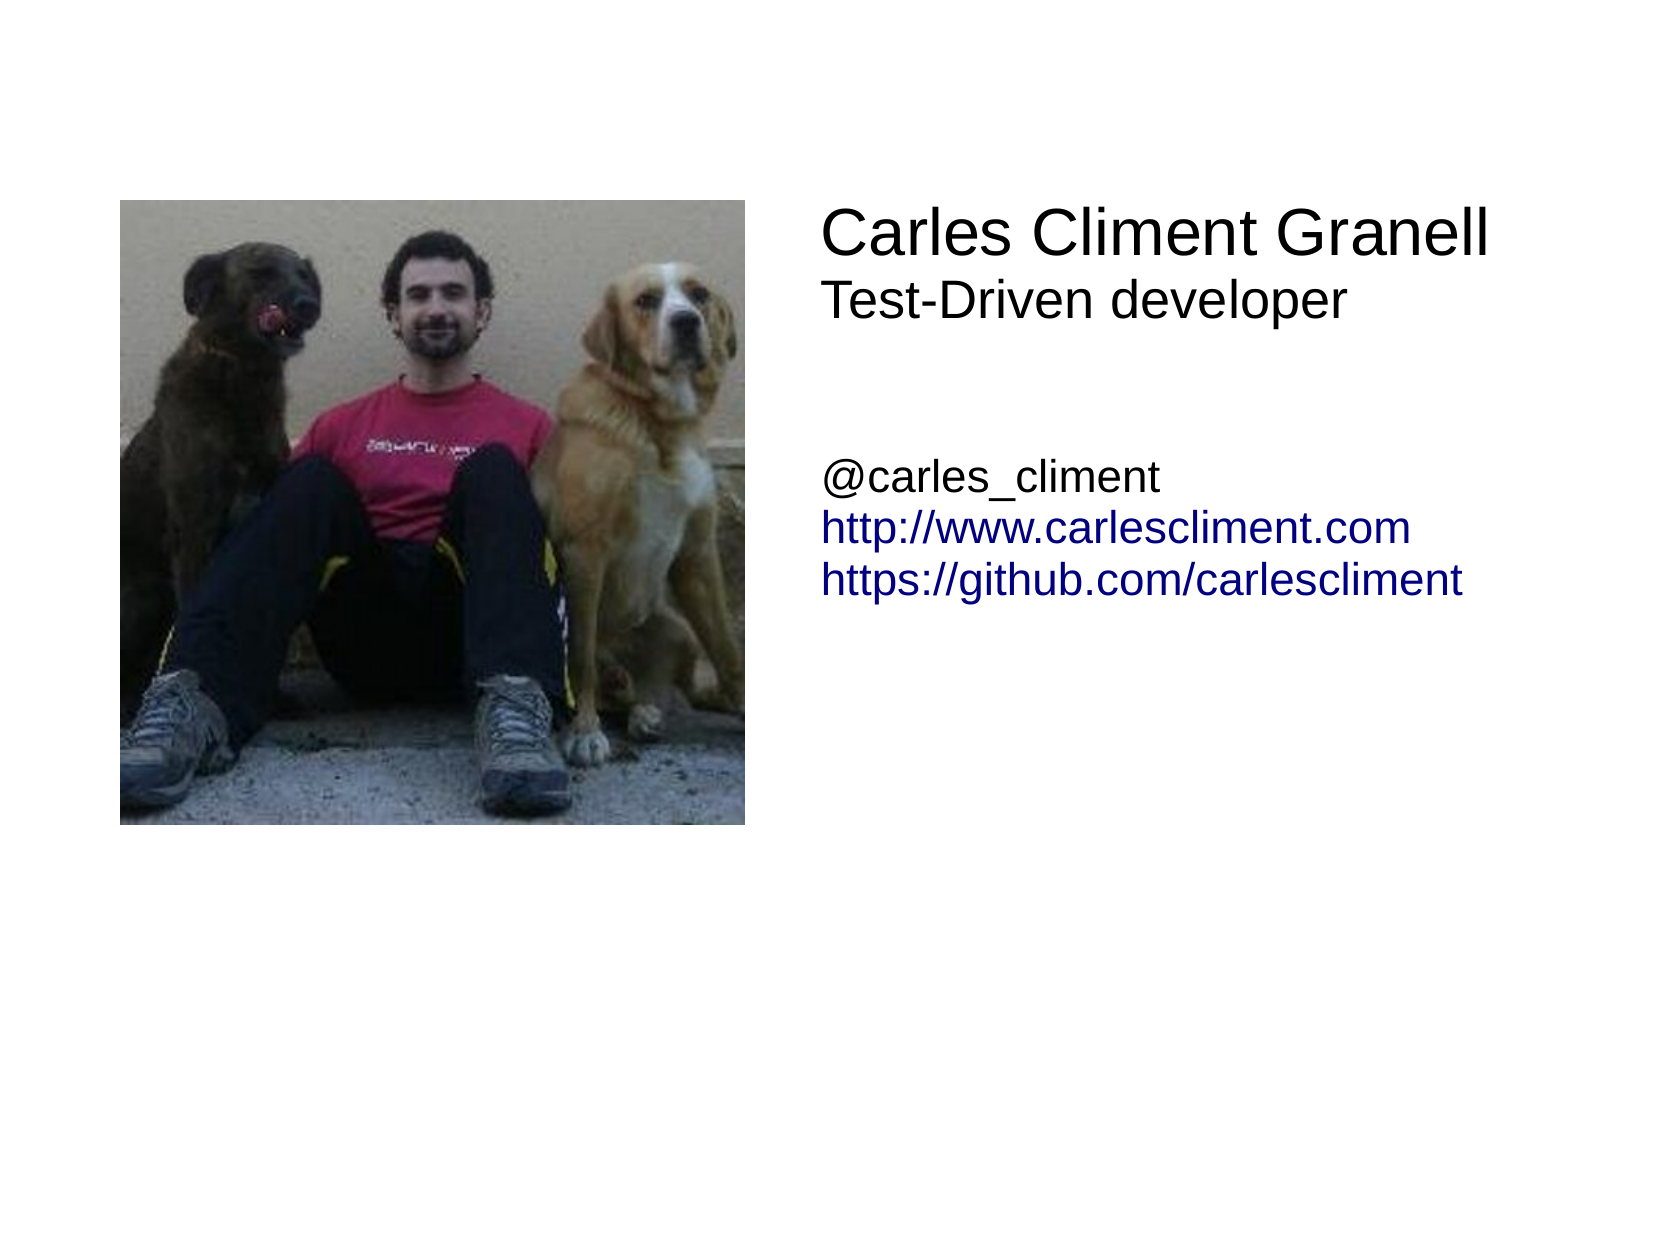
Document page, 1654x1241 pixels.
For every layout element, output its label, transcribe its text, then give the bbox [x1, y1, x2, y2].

picture [120, 200, 745, 826]
list Carles Climent Granell Test-Driven developer @carles_climent http://www.carlescliment.com https://github.com/carlescliment [750, 195, 1606, 915]
